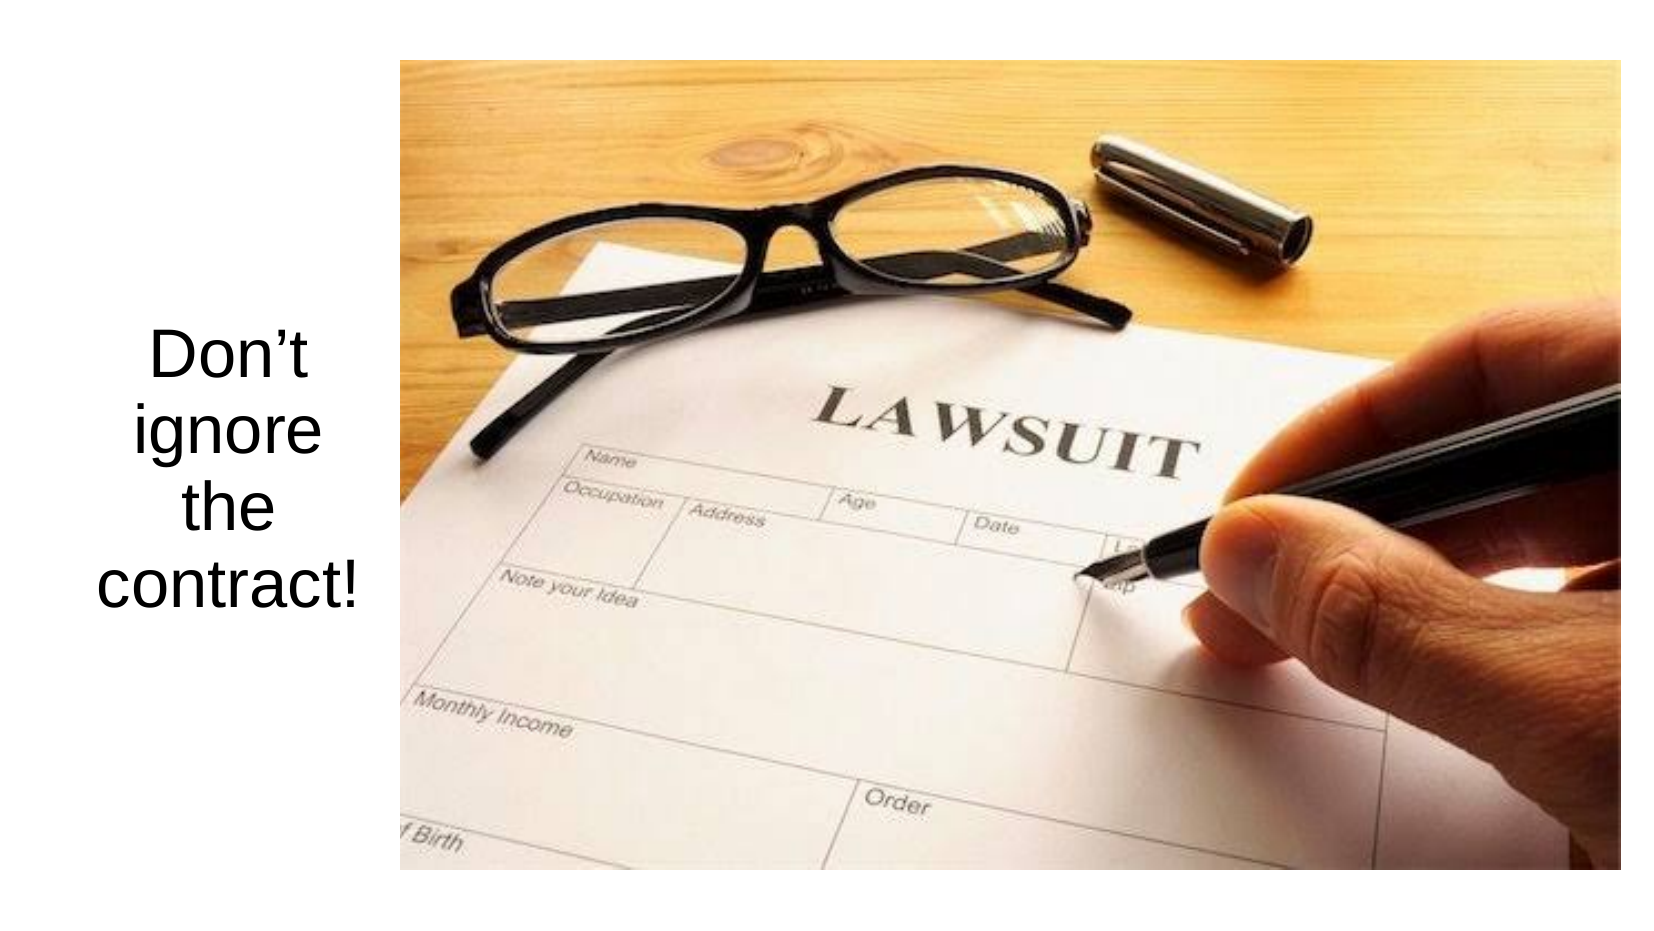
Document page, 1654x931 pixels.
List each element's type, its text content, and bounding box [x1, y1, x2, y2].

picture [400, 60, 1621, 871]
title Don’t ignore the contract! [82, 37, 376, 901]
